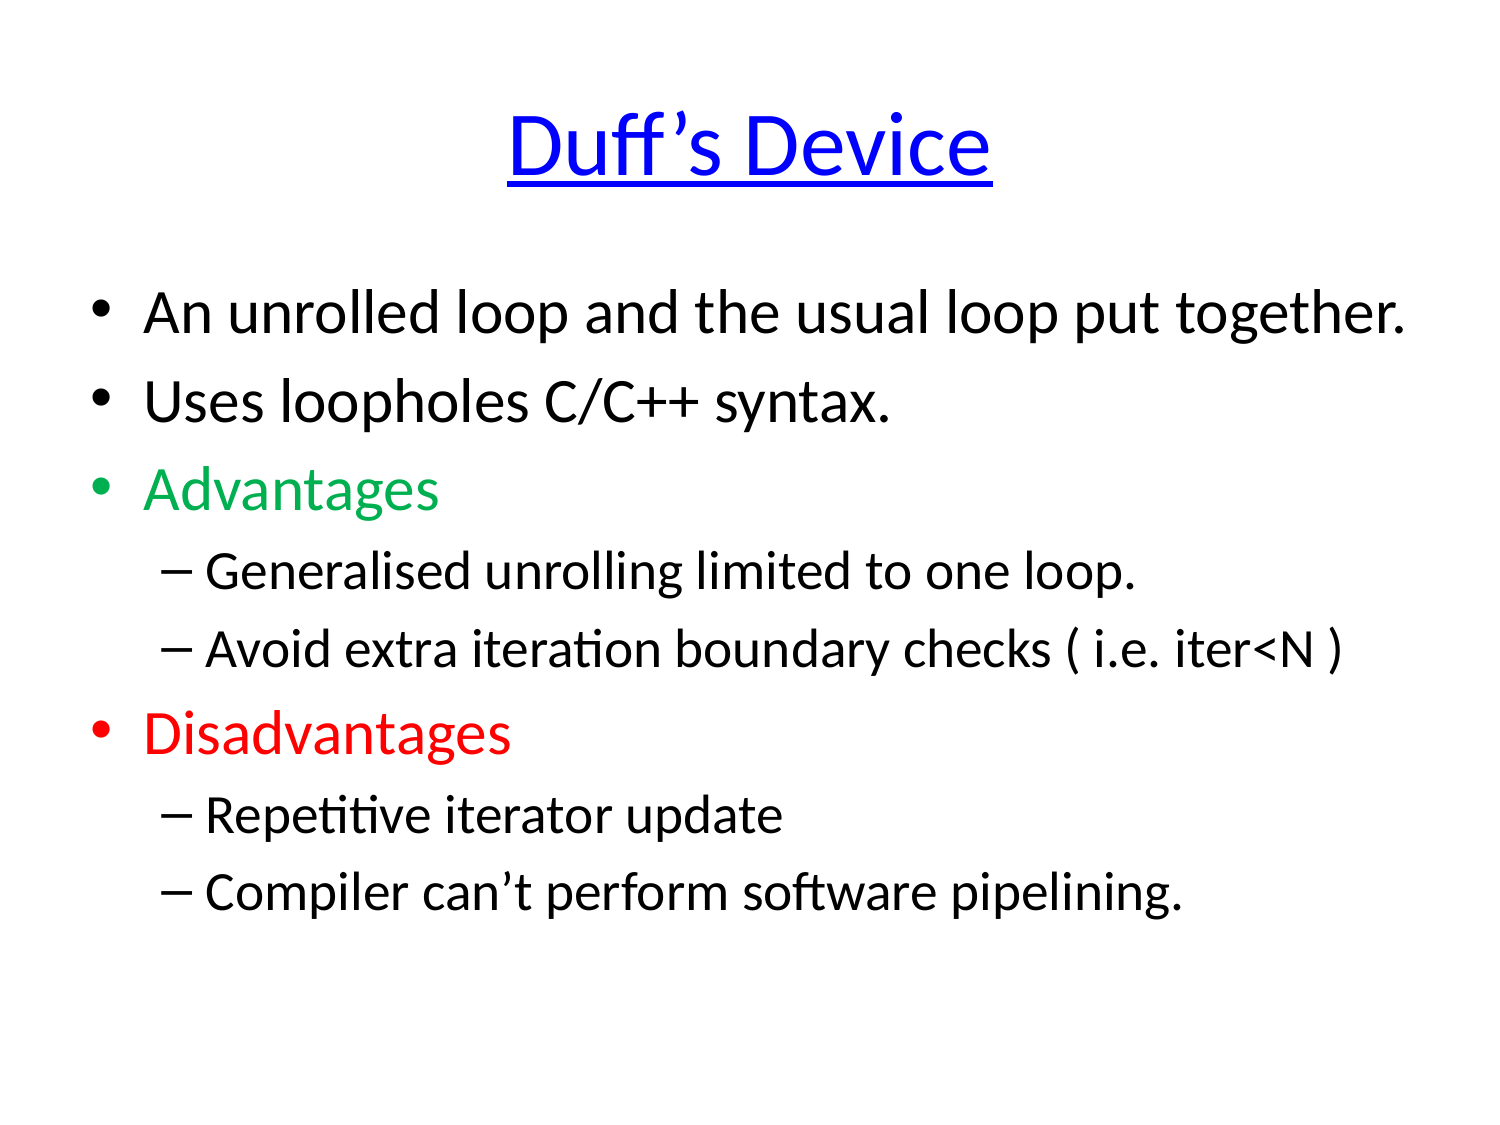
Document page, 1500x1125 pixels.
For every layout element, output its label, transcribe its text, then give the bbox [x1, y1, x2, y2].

list An unrolled loop and the usual loop put together. Uses loopholes C/C++ syntax. Advantages Generalised unrolling limited to one loop. Avoid extra iteration boundary checks ( i.e. iter<N ) Disadvantages Repetitive iterator update Compiler can’t perform software pipelining. [75, 262, 1425, 1005]
title Duff’s Device [75, 45, 1425, 233]
